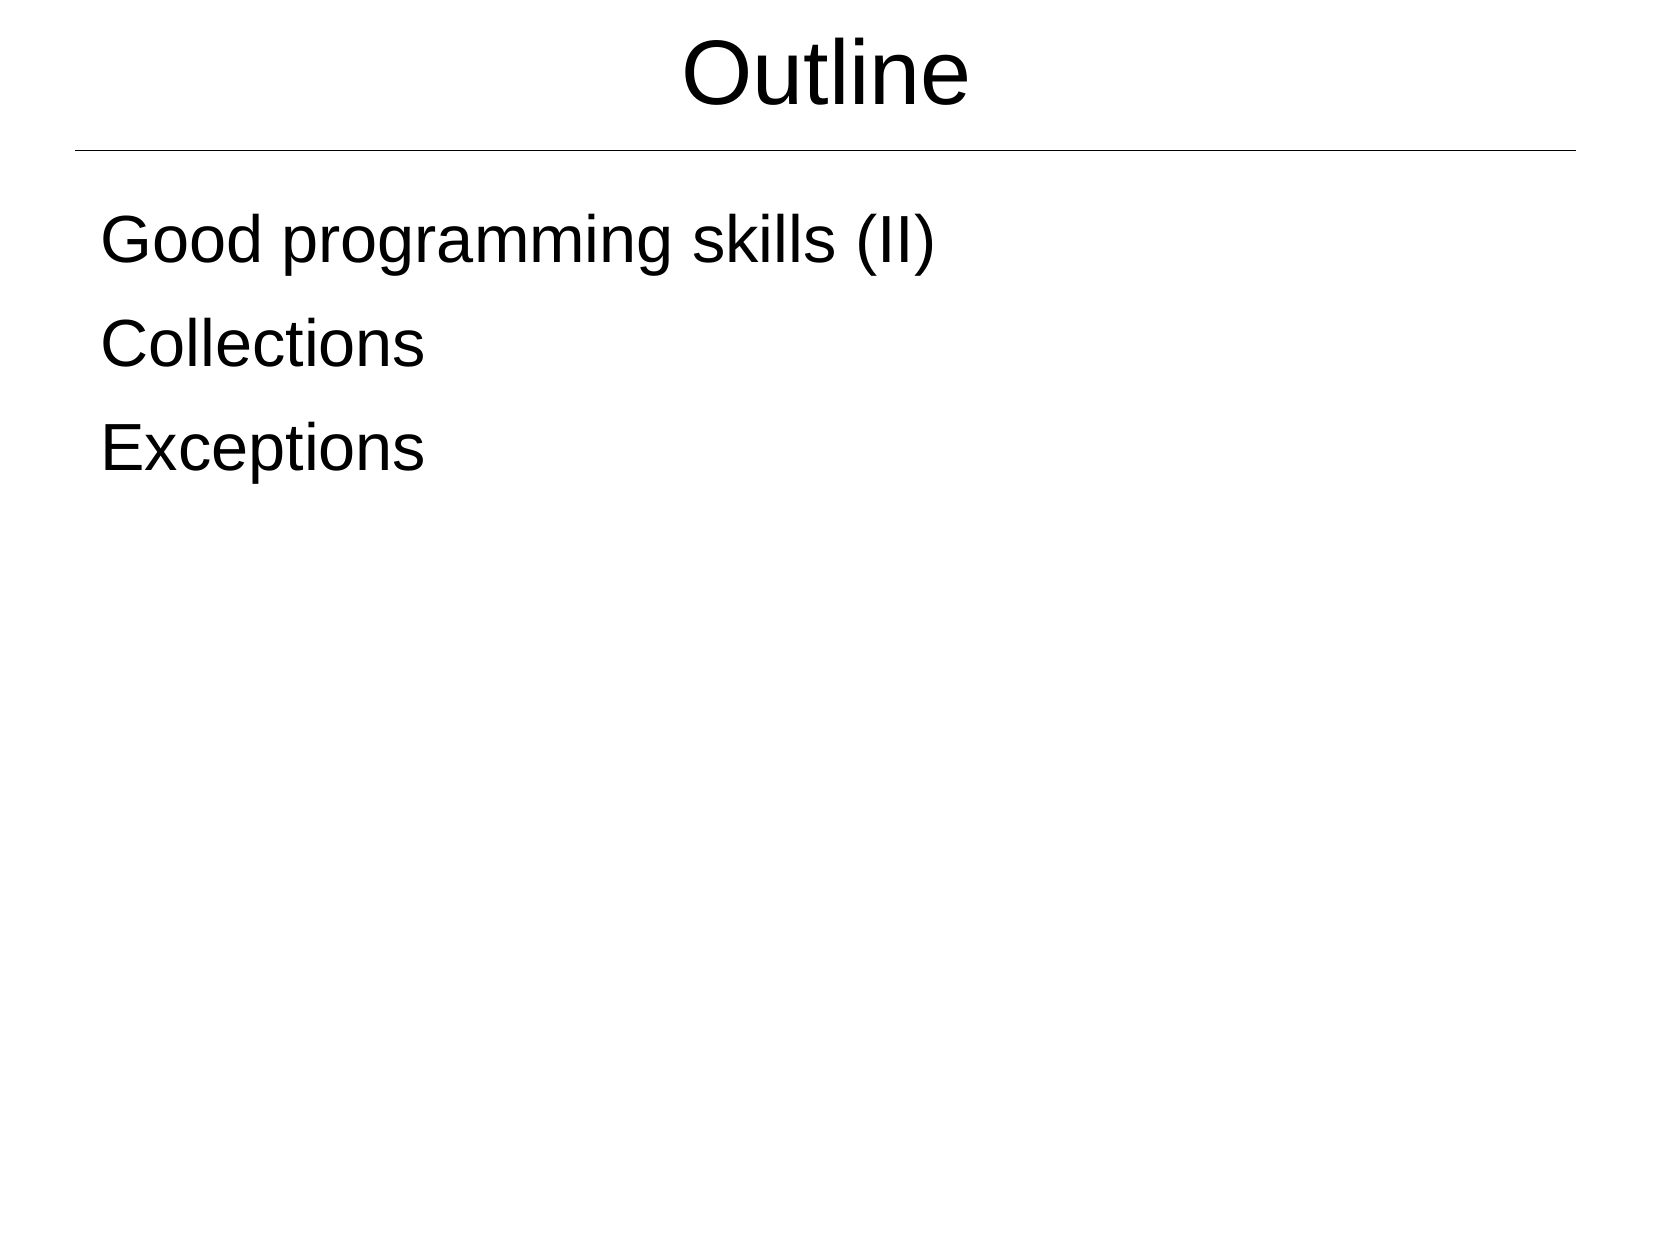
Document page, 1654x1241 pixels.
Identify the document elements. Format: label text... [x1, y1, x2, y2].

title Outline [82, 3, 1571, 143]
list Good programming skills (II) Collections Exceptions [82, 201, 1571, 1006]
